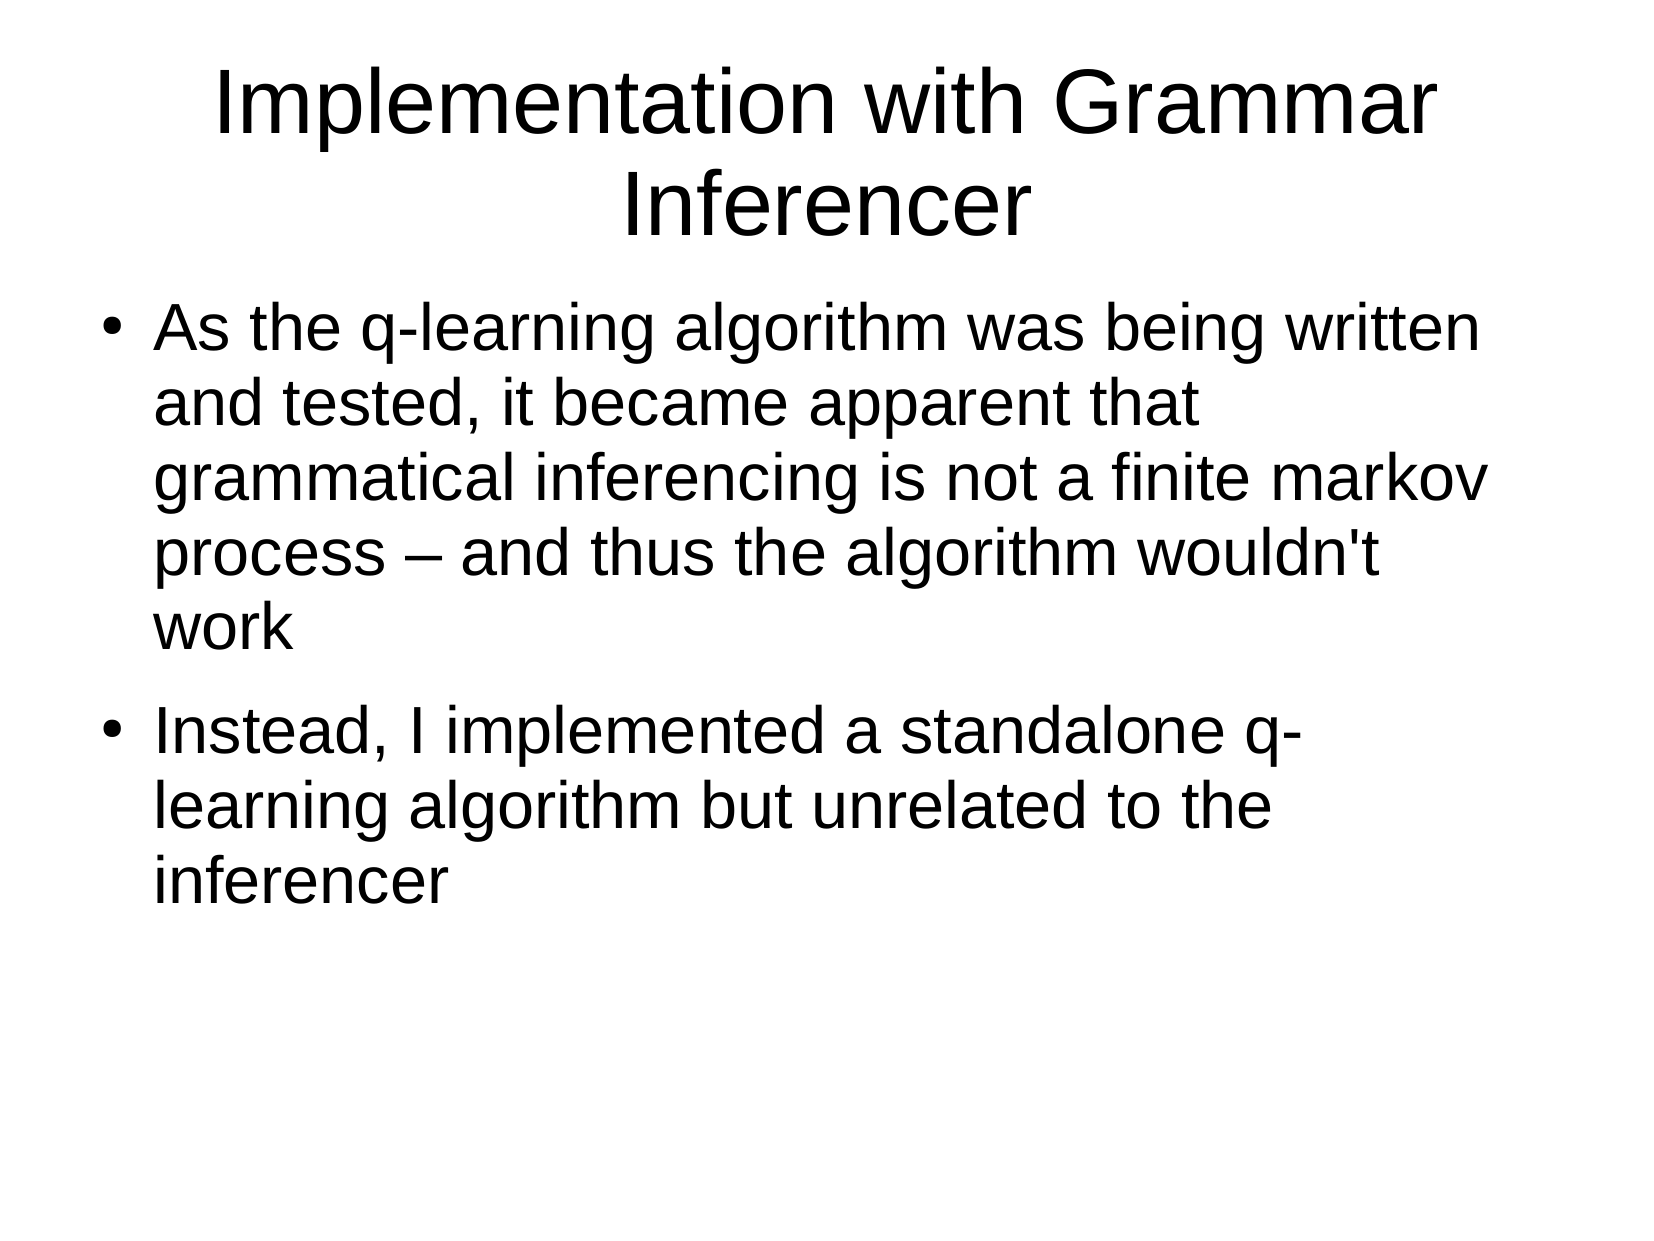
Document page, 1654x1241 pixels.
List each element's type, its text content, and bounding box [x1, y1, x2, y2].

title Implementation with Grammar Inferencer [82, 49, 1571, 257]
list As the q-learning algorithm was being written and tested, it became apparent that grammatical inferencing is not a finite markov process – and thus the algorithm wouldn't work Instead, I implemented a standalone q-learning algorithm but unrelated to the inferencer [82, 290, 1538, 1010]
